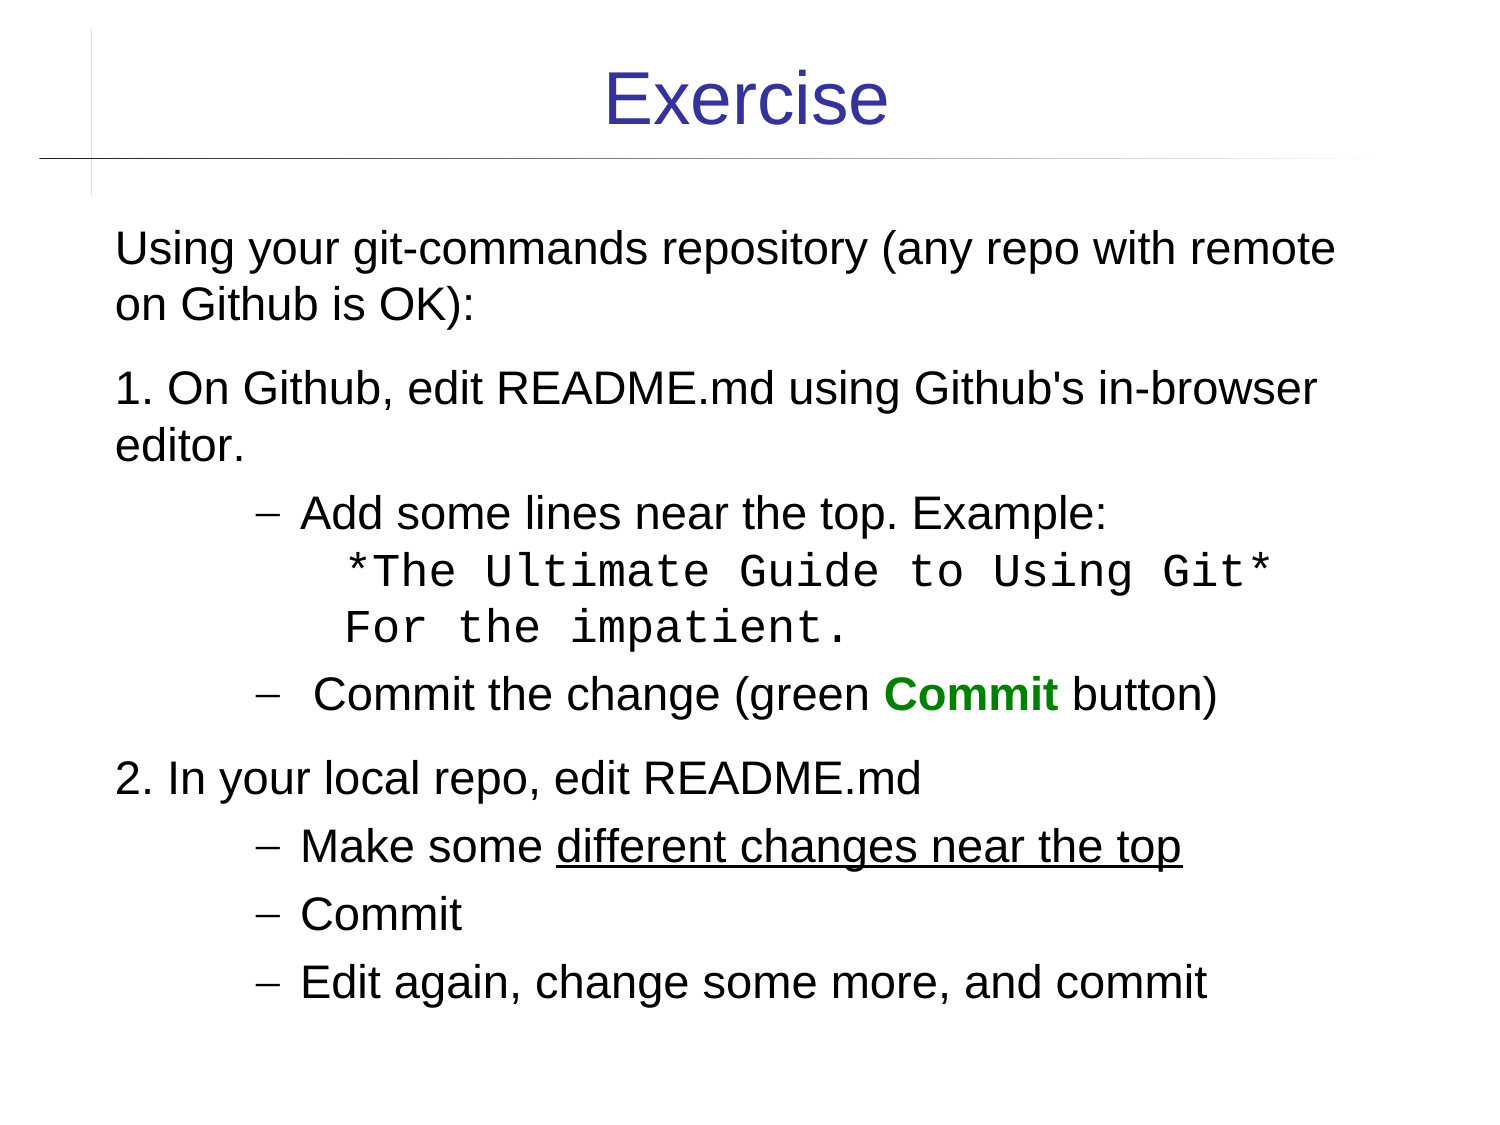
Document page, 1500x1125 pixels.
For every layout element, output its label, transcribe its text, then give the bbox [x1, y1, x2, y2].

list Using your git-commands repository (any repo with remote on Github is OK): 1. On Github, edit README.md using Github's in-browser editor. Add some lines near the top. Example: *The Ultimate Guide to Using Git* For the impatient. Commit the change (green Commit button) 2. In your local repo, edit README.md Make some different changes near the top Commit Edit again, change some more, and commit [100, 209, 1394, 1021]
title Exercise [100, 41, 1394, 148]
